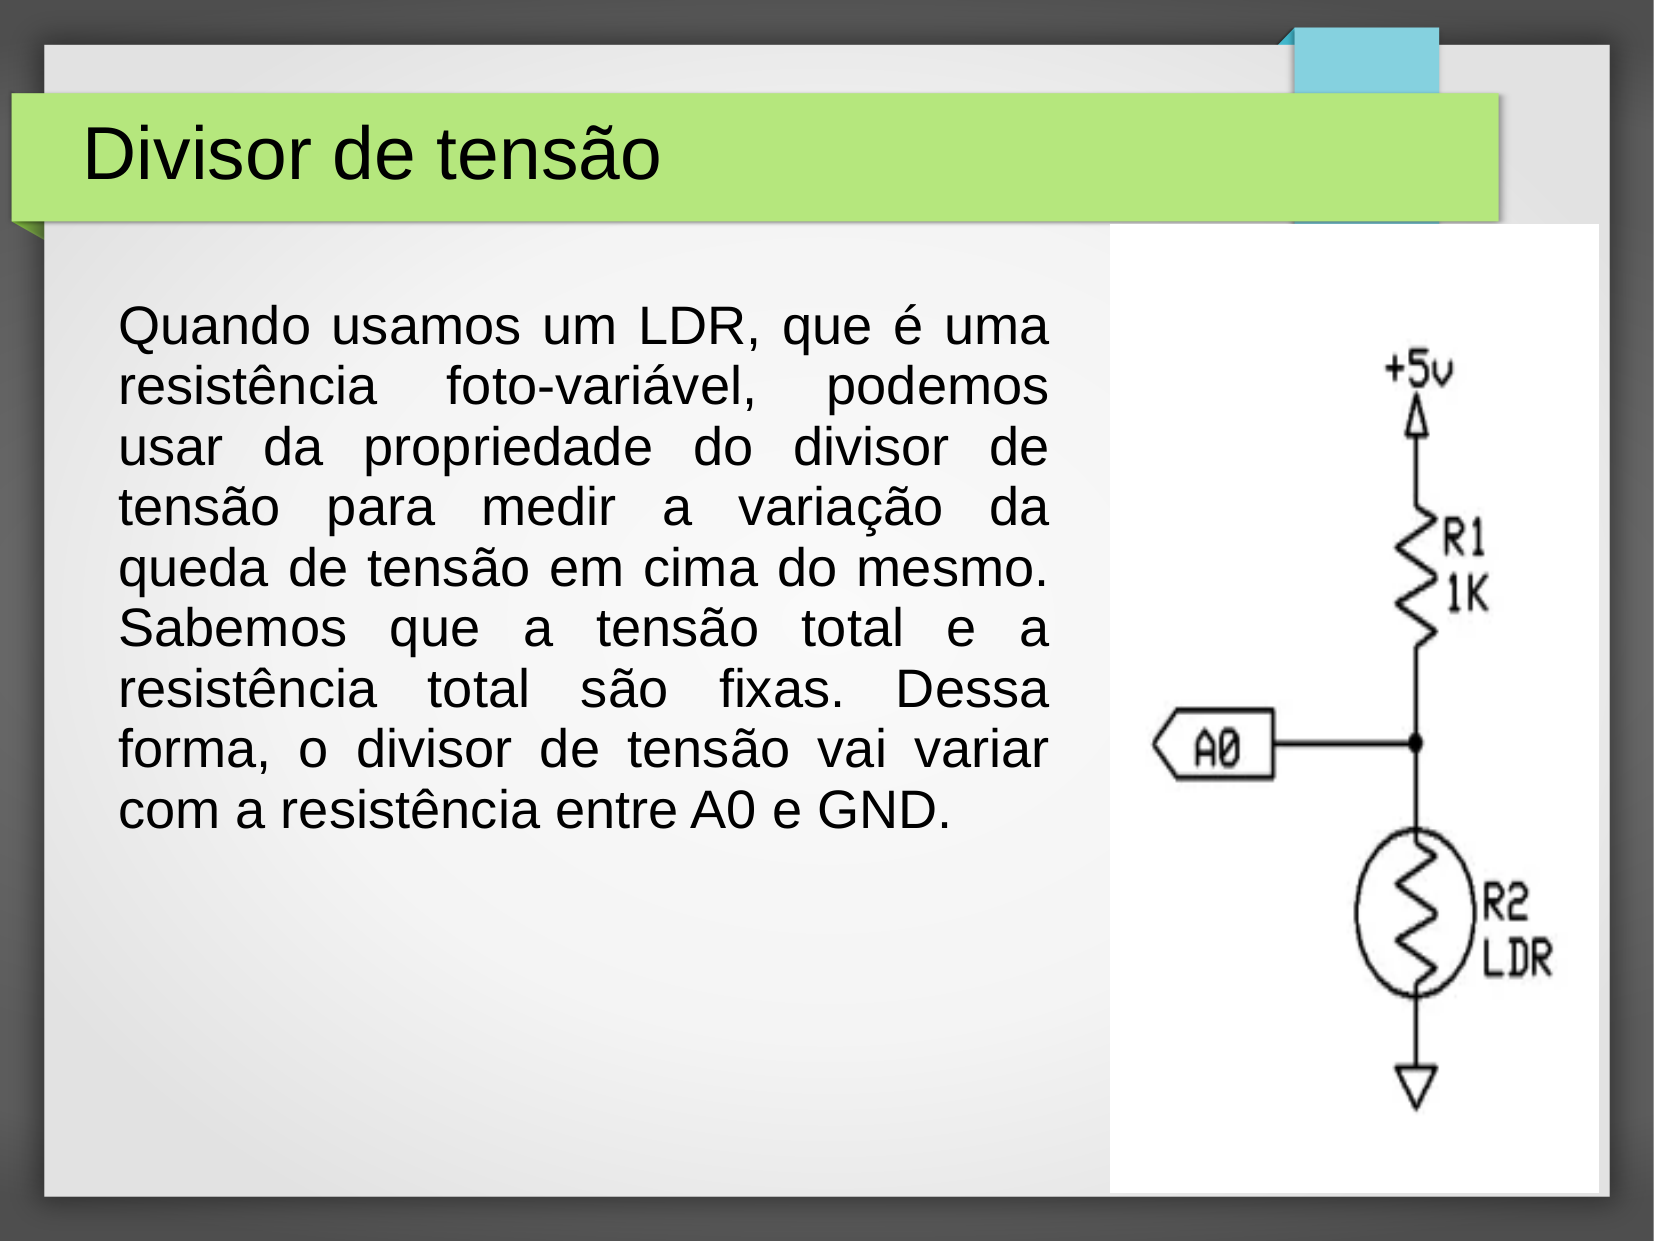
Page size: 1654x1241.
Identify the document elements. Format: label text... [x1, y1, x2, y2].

list Quando usamos um LDR, que é uma resistência foto-variável, podemos usar da propriedade do divisor de tensão para medir a variação da queda de tensão em cima do mesmo. Sabemos que a tensão total e a resistência total são fixas. Dessa forma, o divisor de tensão vai variar com a resistência entre A0 e GND. [47, 295, 1052, 1015]
picture [0, 0, 1654, 1241]
title Divisor de tensão [82, 94, 1264, 213]
